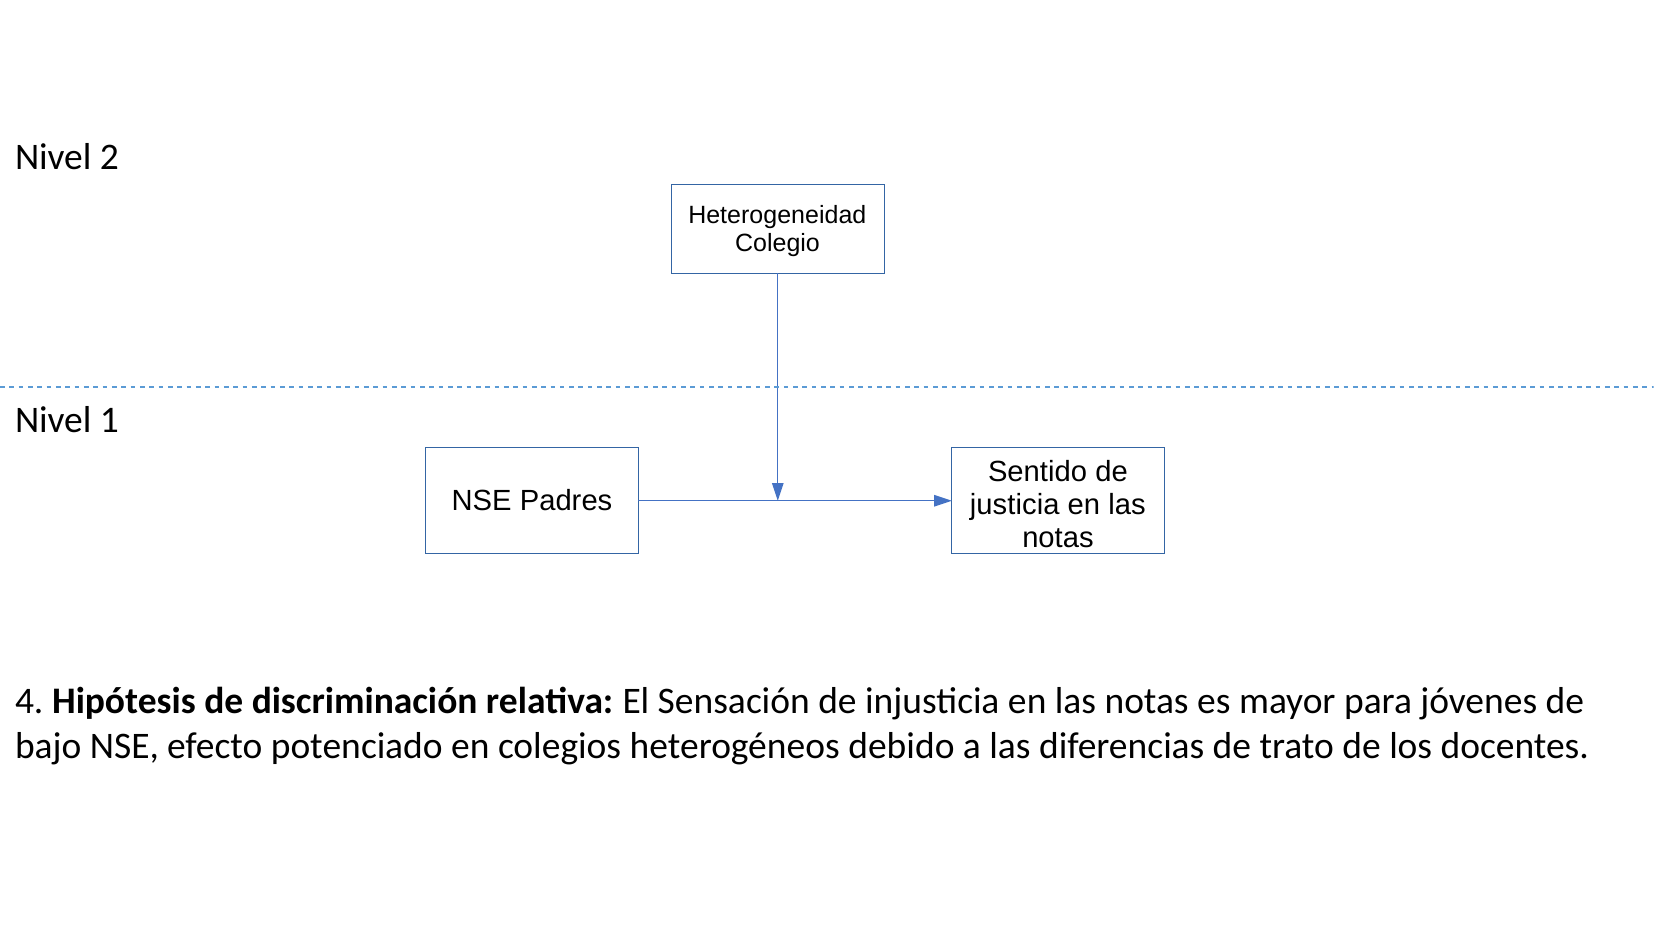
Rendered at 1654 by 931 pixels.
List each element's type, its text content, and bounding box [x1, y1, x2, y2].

text_box NSE Padres [425, 447, 639, 554]
text_box Nivel 2 [0, 124, 136, 185]
text_box Sentido de justicia en las notas [951, 447, 1165, 554]
text_box Nivel 1 [0, 387, 136, 448]
text_box Heterogeneidad Colegio [671, 184, 885, 274]
text_box 4. Hipótesis de discriminación relativa: El Sensación de injusticia en las notas es mayor para jóvenes de bajo NSE, efecto potenciado en colegios heterogéneos debido a las diferencias de trato de los docentes. [0, 668, 1654, 775]
